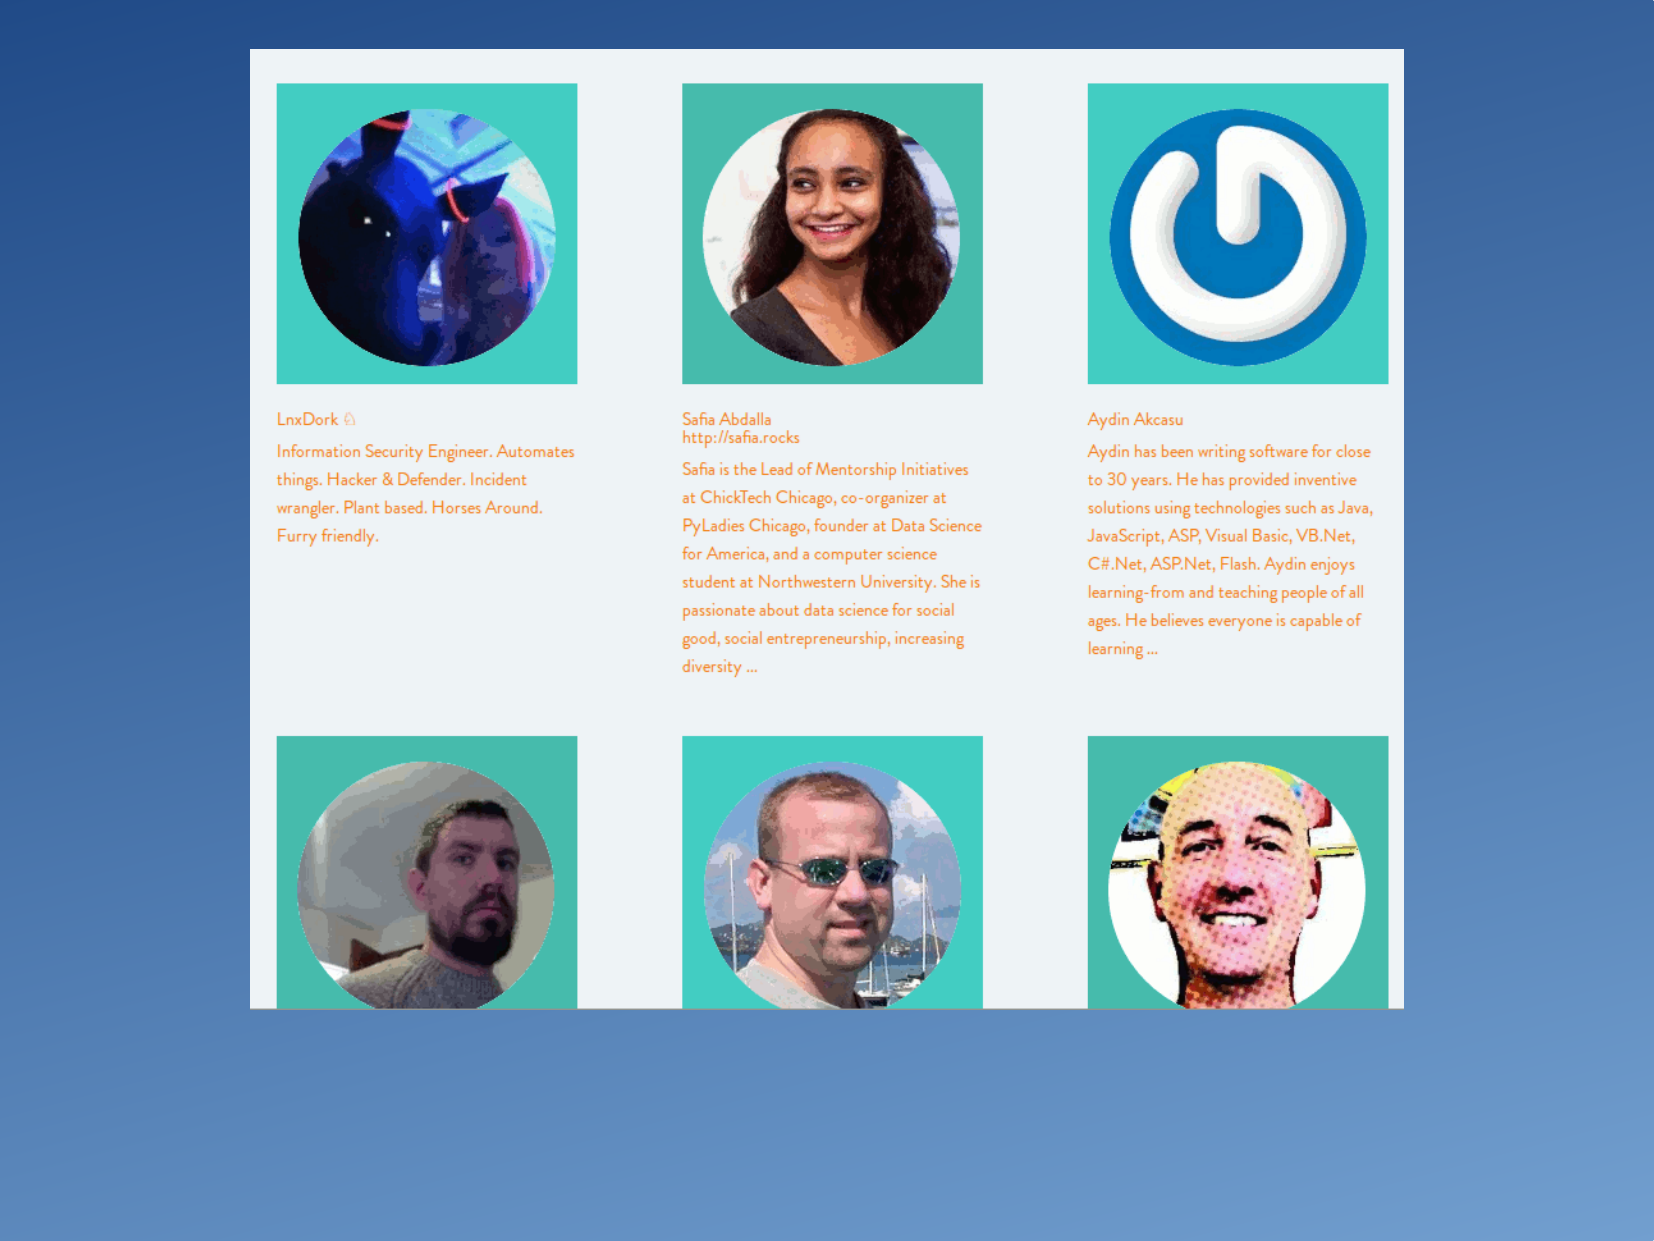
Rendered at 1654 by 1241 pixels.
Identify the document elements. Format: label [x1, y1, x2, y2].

picture [250, 49, 1404, 1010]
